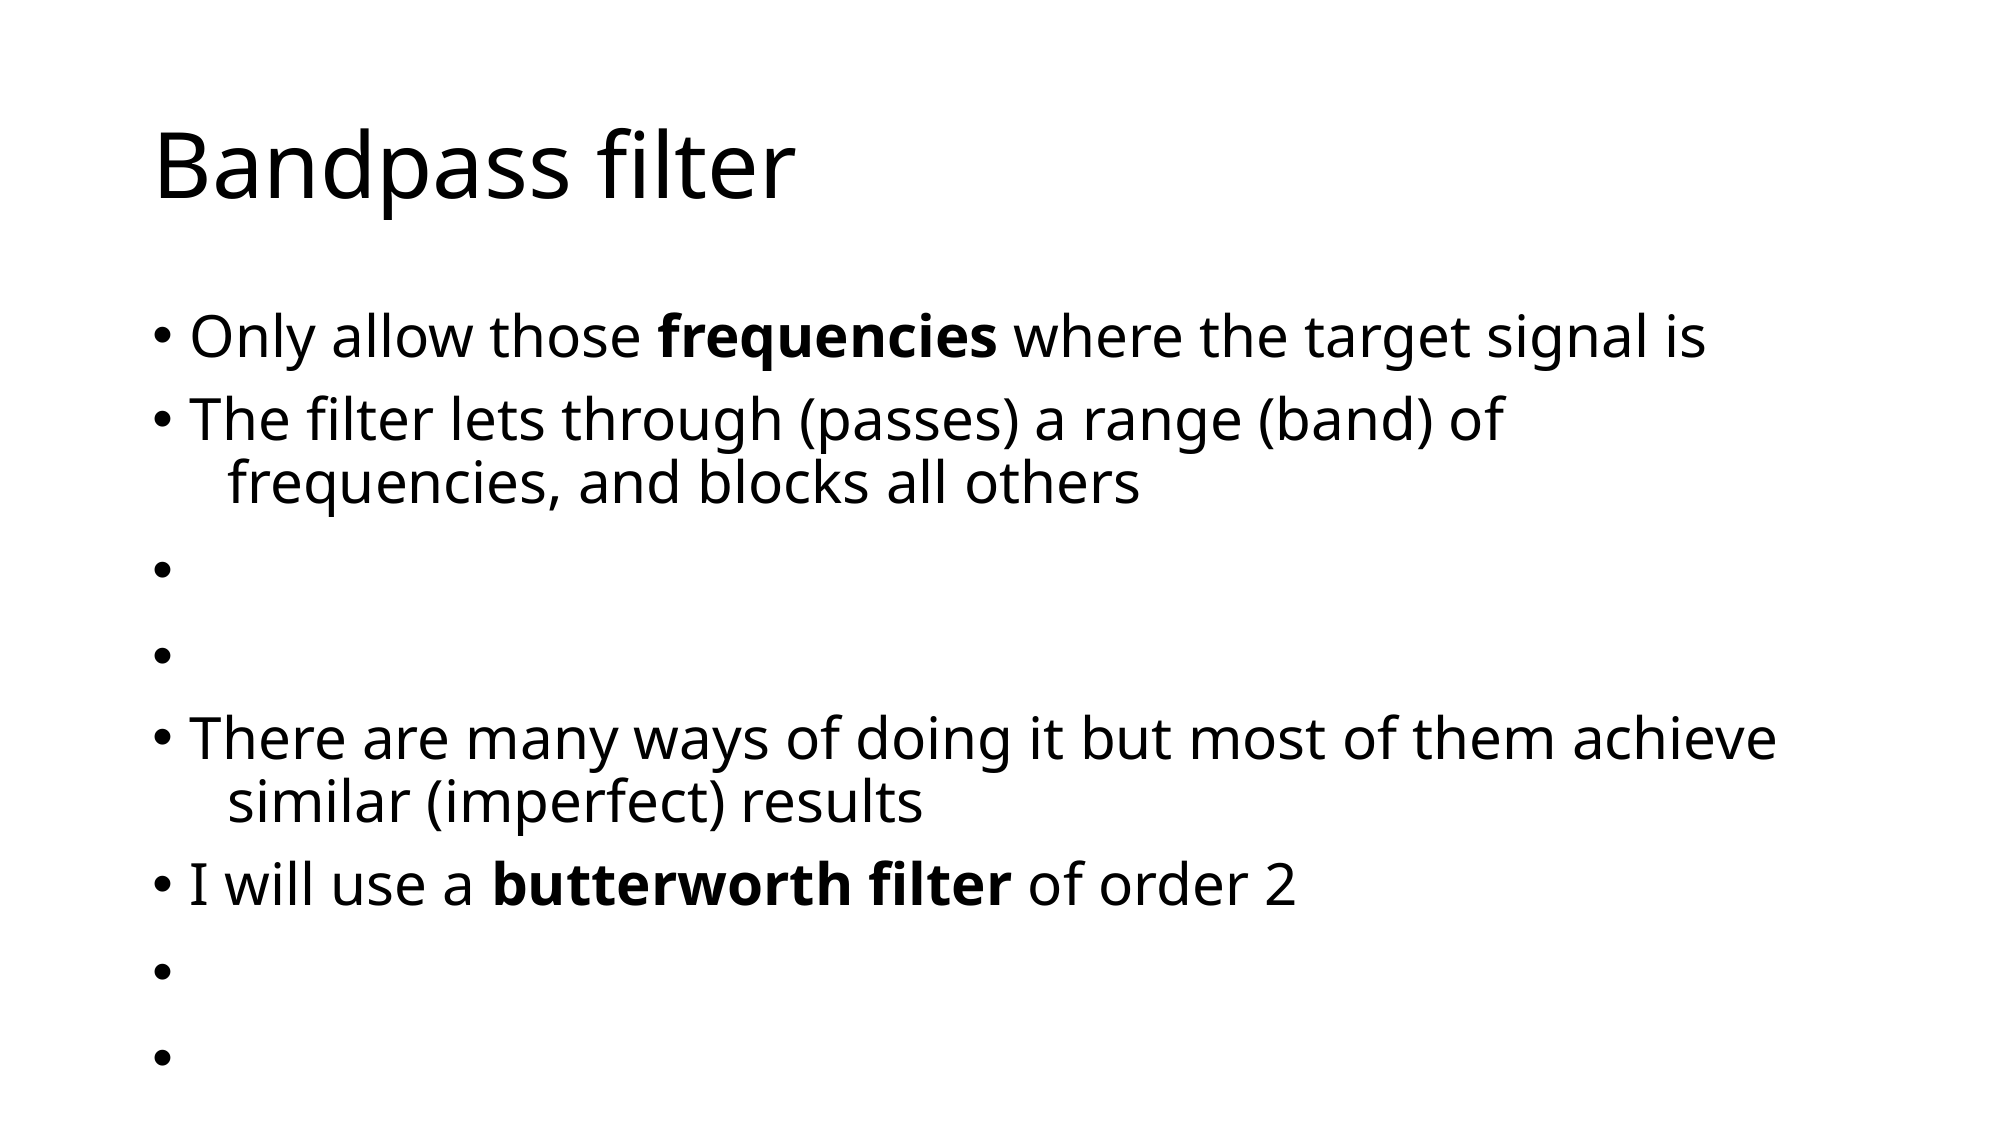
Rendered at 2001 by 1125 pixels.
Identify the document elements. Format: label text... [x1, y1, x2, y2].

list Only allow those frequencies where the target signal is The filter lets through (passes) a range (band) of frequencies, and blocks all others There are many ways of doing it but most of them achieve similar (imperfect) results I will use a butterworth filter of order 2 [137, 299, 1863, 1014]
title Bandpass filter [137, 59, 1863, 278]
